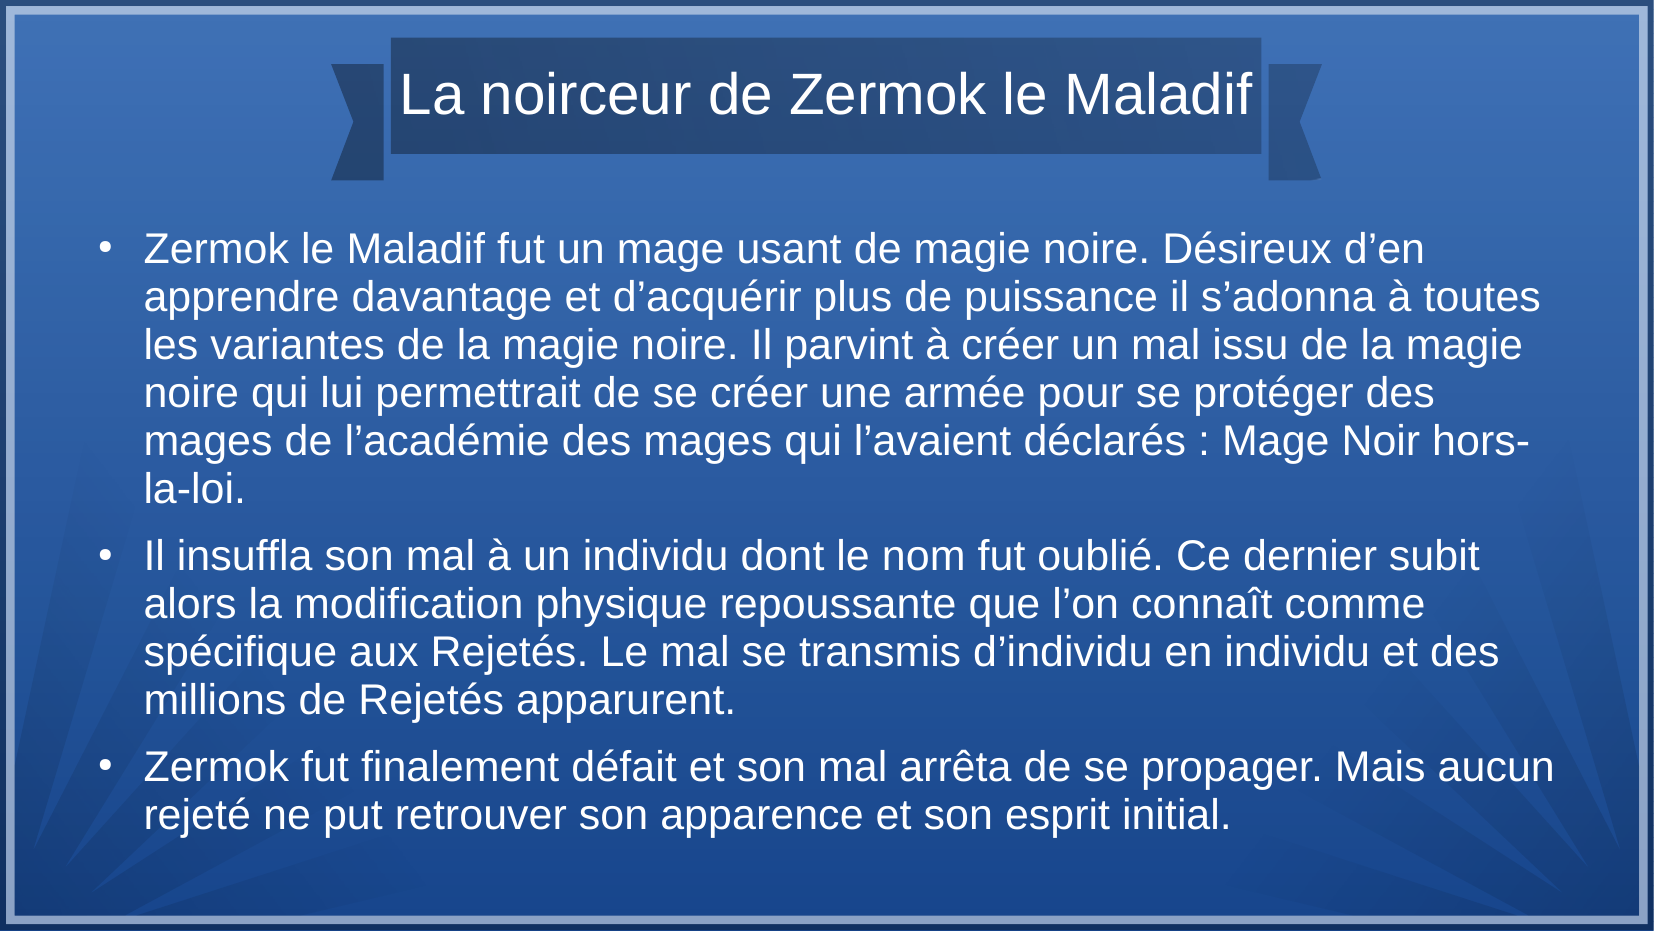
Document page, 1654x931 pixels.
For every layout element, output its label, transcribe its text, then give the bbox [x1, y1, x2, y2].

title La noirceur de Zermok le Maladif [389, 35, 1264, 154]
list Zermok le Maladif fut un mage usant de magie noire. Désireux d’en apprendre davantage et d’acquérir plus de puissance il s’adonna à toutes les variantes de la magie noire. Il parvint à créer un mal issu de la magie noire qui lui permettrait de se créer une armée pour se protéger des mages de l’académie des mages qui l’avaient déclarés : Mage Noir hors-la-loi. Il insuffla son mal à un individu dont le nom fut oublié. Ce dernier subit alors la modification physique repoussante que l’on connaît comme spécifique aux Rejetés. Le mal se transmis d’individu en individu et des millions de Rejetés apparurent. Zermok fut finalement défait et son mal arrêta de se propager. Mais aucun rejeté ne put retrouver son apparence et son esprit initial. [82, 224, 1571, 848]
